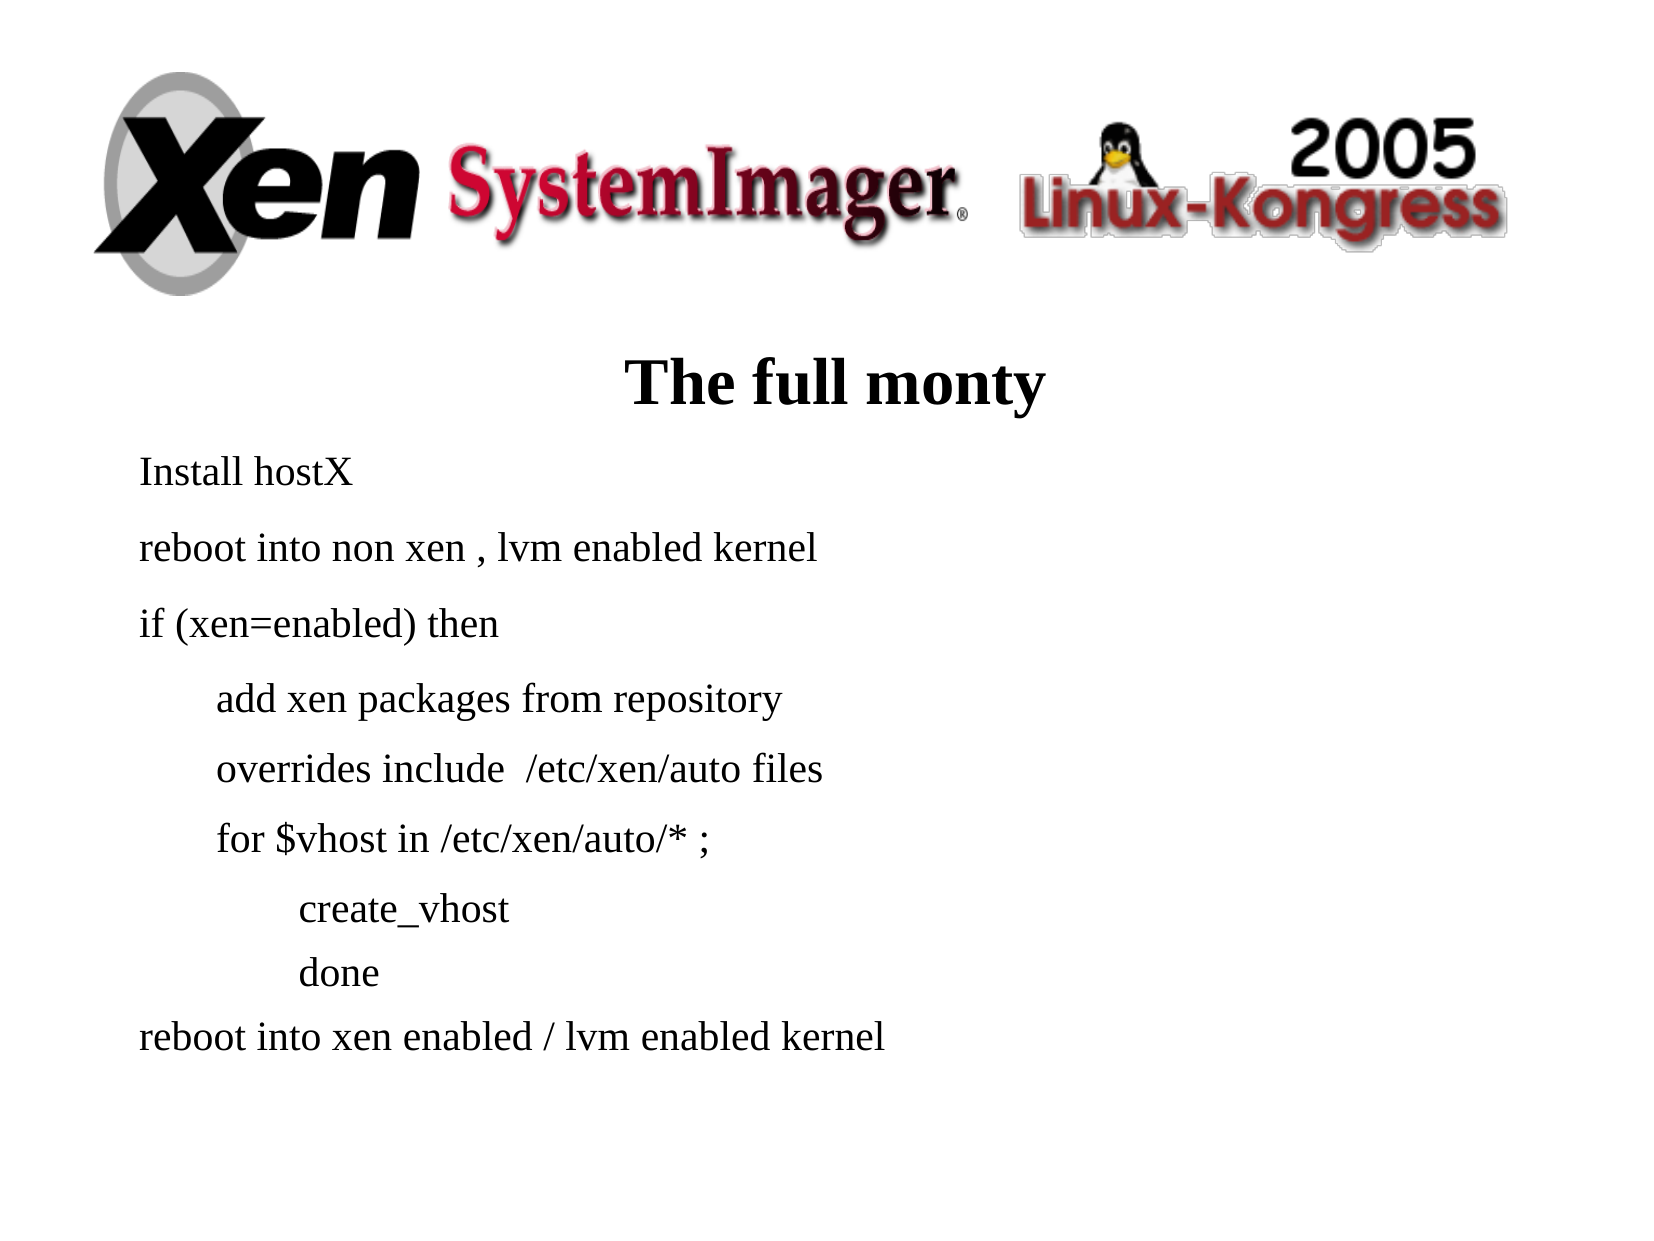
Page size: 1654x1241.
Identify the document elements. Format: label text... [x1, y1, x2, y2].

picture [1006, 106, 1524, 265]
picture [93, 72, 420, 296]
list The full monty Install hostX reboot into non xen , lvm enabled kernel if (xen=enabled) then add xen packages from repository overrides include /etc/xen/auto files for $vhost in /etc/xen/auto/* ; create_vhost done reboot into xen enabled / lvm enabled kernel [121, 344, 1534, 1241]
picture [445, 132, 971, 254]
